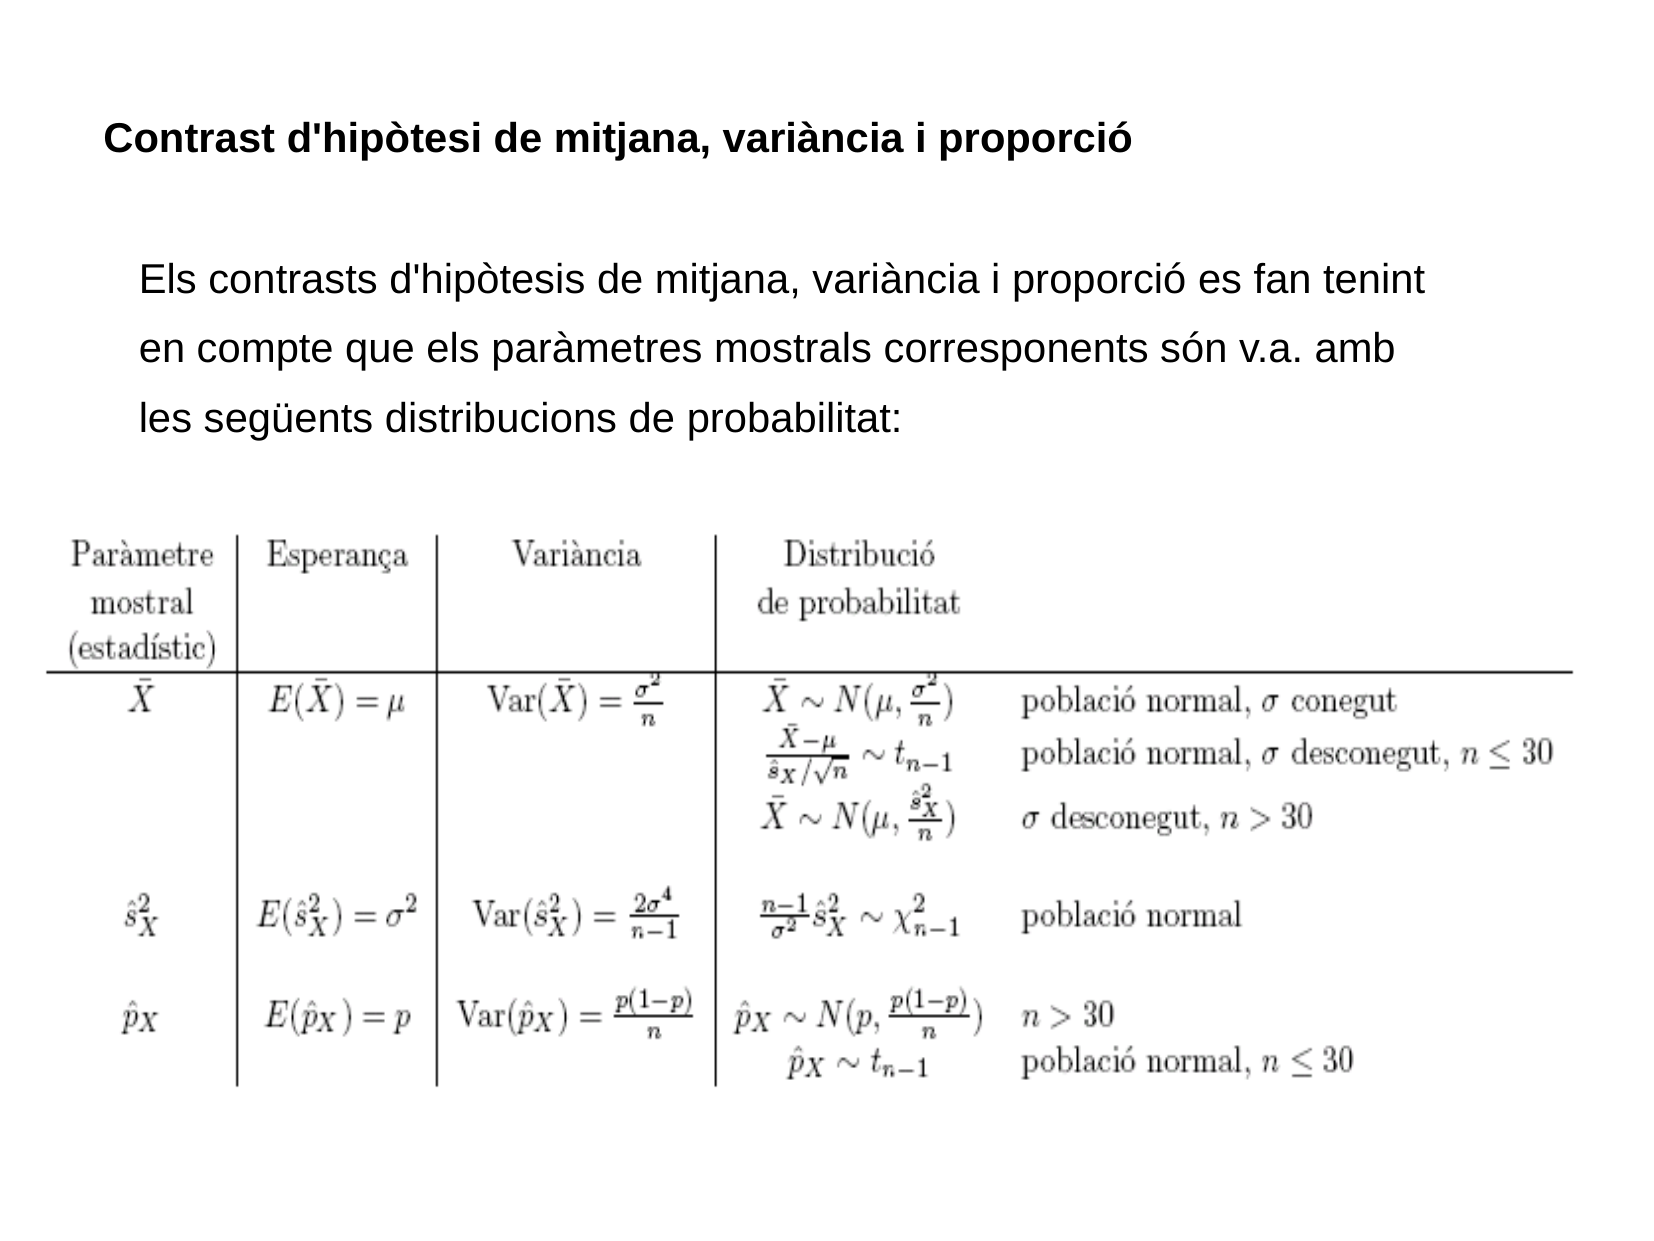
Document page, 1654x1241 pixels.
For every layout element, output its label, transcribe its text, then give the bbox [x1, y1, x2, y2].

text_box Els contrasts d'hipòtesis de mitjana, variància i proporció es fan tenint en compte que els paràmetres mostrals corresponents són v.a. amb les següents distribucions de probabilitat: [124, 224, 1453, 427]
text_box Contrast d'hipòtesi de mitjana, variància i proporció [88, 107, 1241, 265]
picture [35, 519, 1601, 1111]
